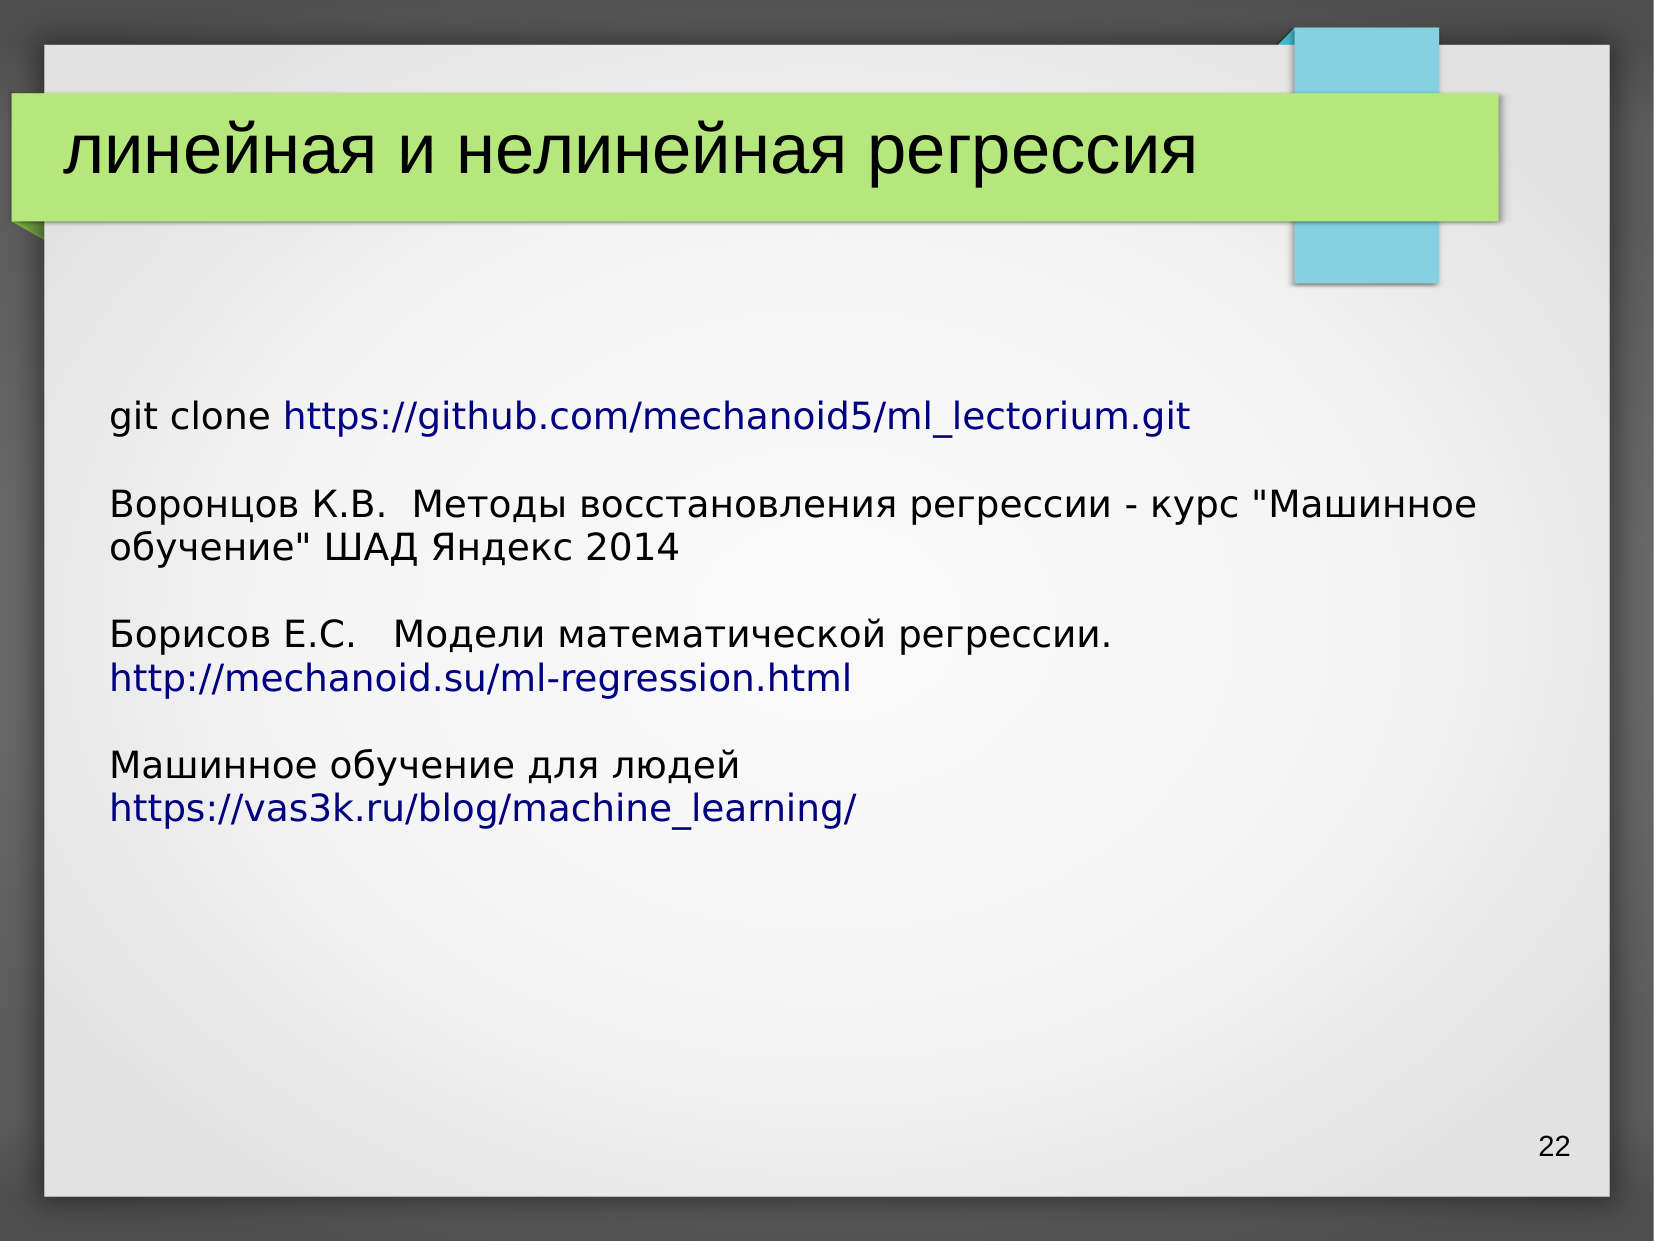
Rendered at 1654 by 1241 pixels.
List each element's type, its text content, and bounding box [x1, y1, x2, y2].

title линейная и нелинейная регрессия [63, 106, 1469, 193]
text_box git clone https://github.com/mechanoid5/ml_lectorium.git Воронцов К.В. Методы восстановления регрессии - курс "Машинное обучение" ШАД Яндекс 2014 Борисов Е.С. Модели математической регрессии. http://mechanoid.su/ml-regression.html Машинное обучение для людей https://vas3k.ru/blog/machine_learning/ [94, 344, 1524, 969]
picture [0, 0, 1654, 1241]
